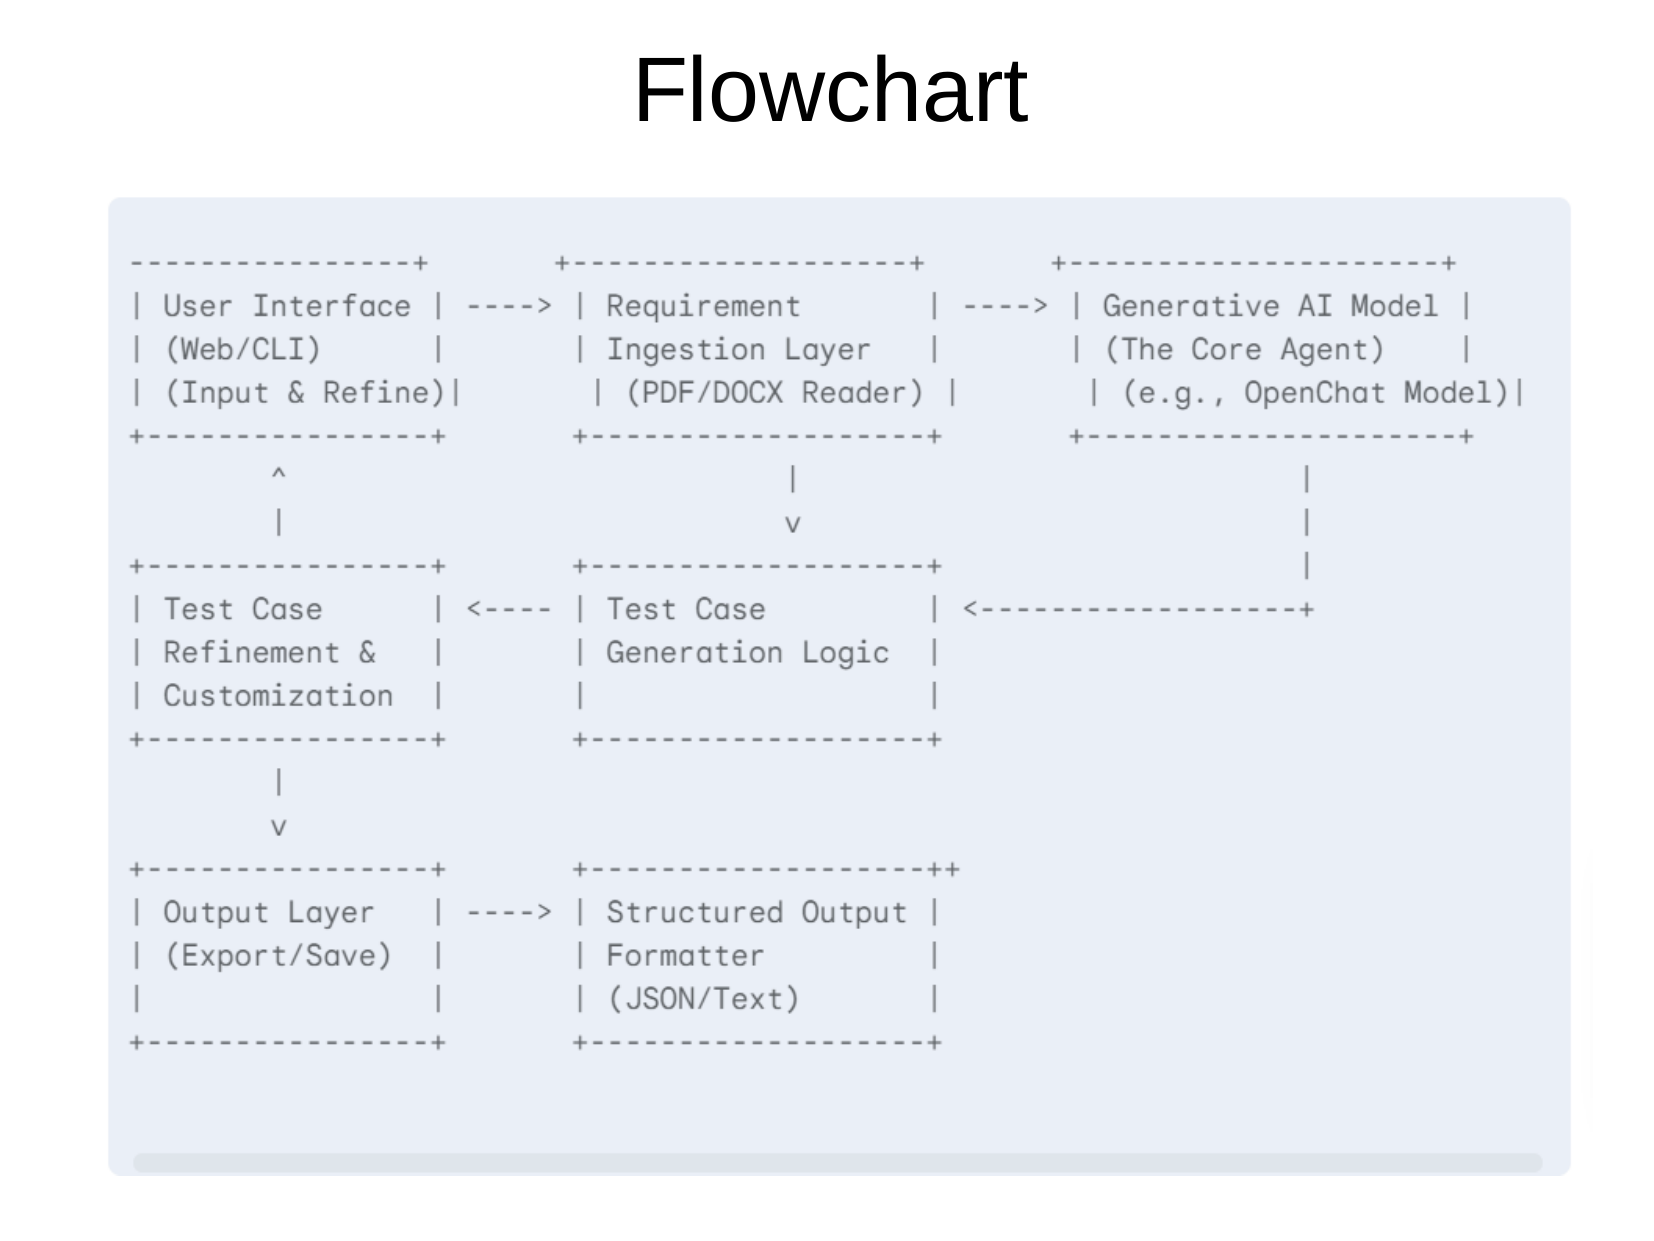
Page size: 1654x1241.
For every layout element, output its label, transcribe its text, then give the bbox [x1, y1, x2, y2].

picture [71, 164, 1593, 1176]
title Flowchart [86, 15, 1576, 164]
